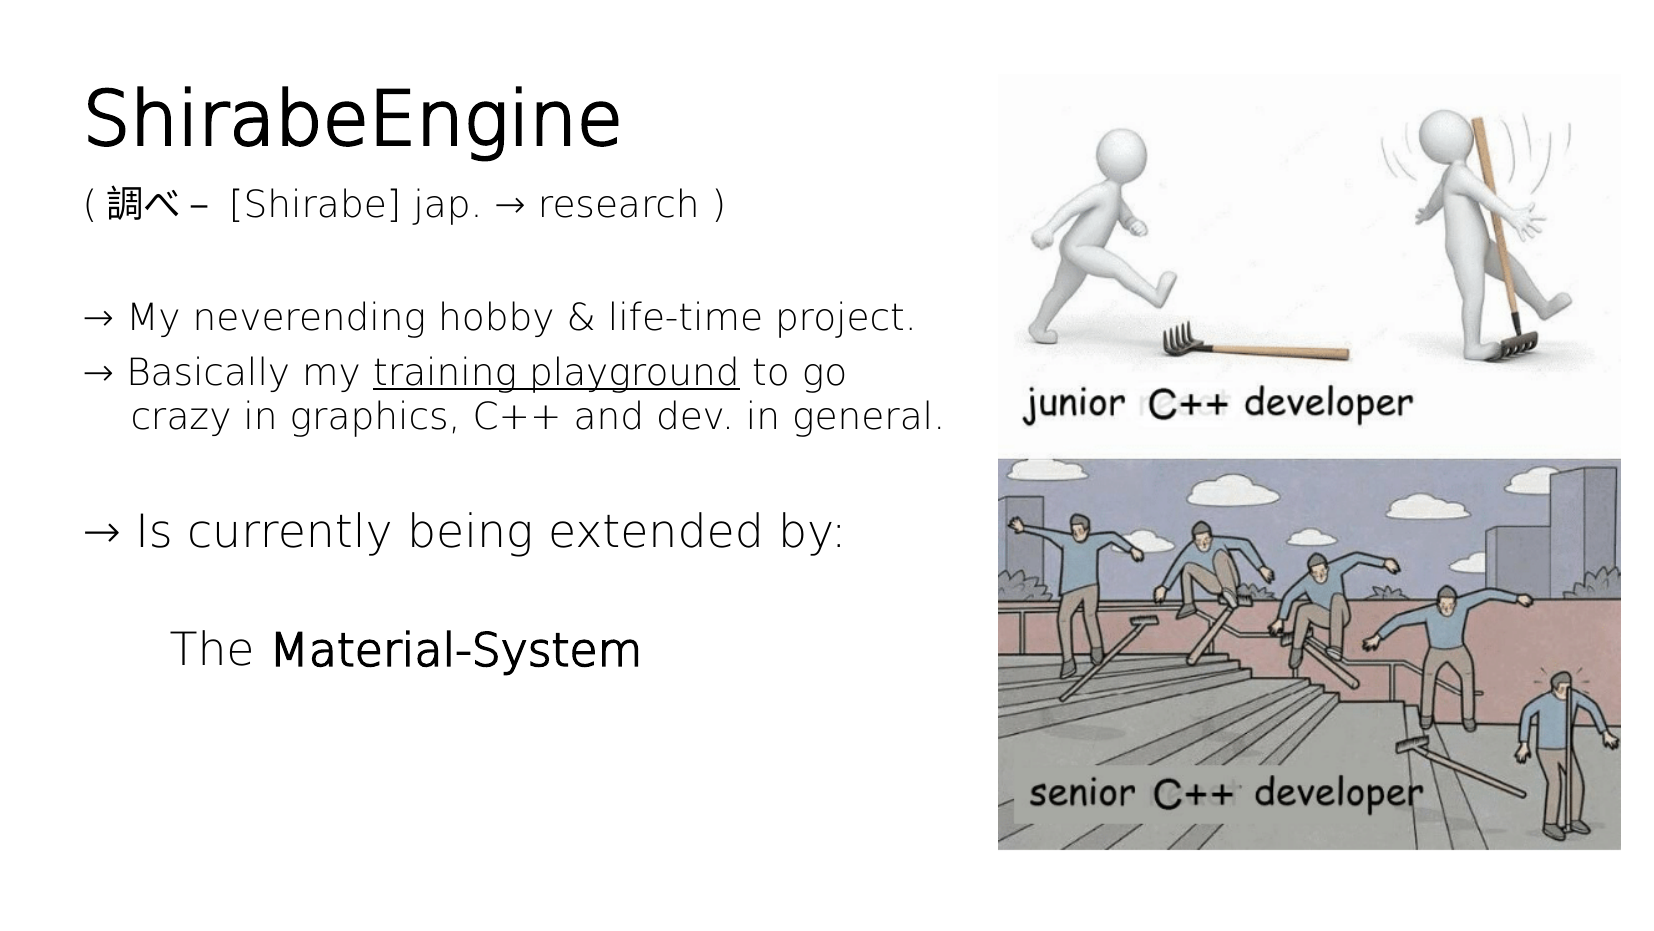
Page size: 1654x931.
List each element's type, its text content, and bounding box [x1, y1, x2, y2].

picture [998, 74, 1621, 875]
subtitle ShirabeEngine (調べ – [Shirabe] jap. → research ) → My neverending hobby & life-time project. → Basically my training playground to go crazy in graphics, C++ and dev. in general. → Is currently being extended by: The Material-System [82, 75, 1571, 931]
